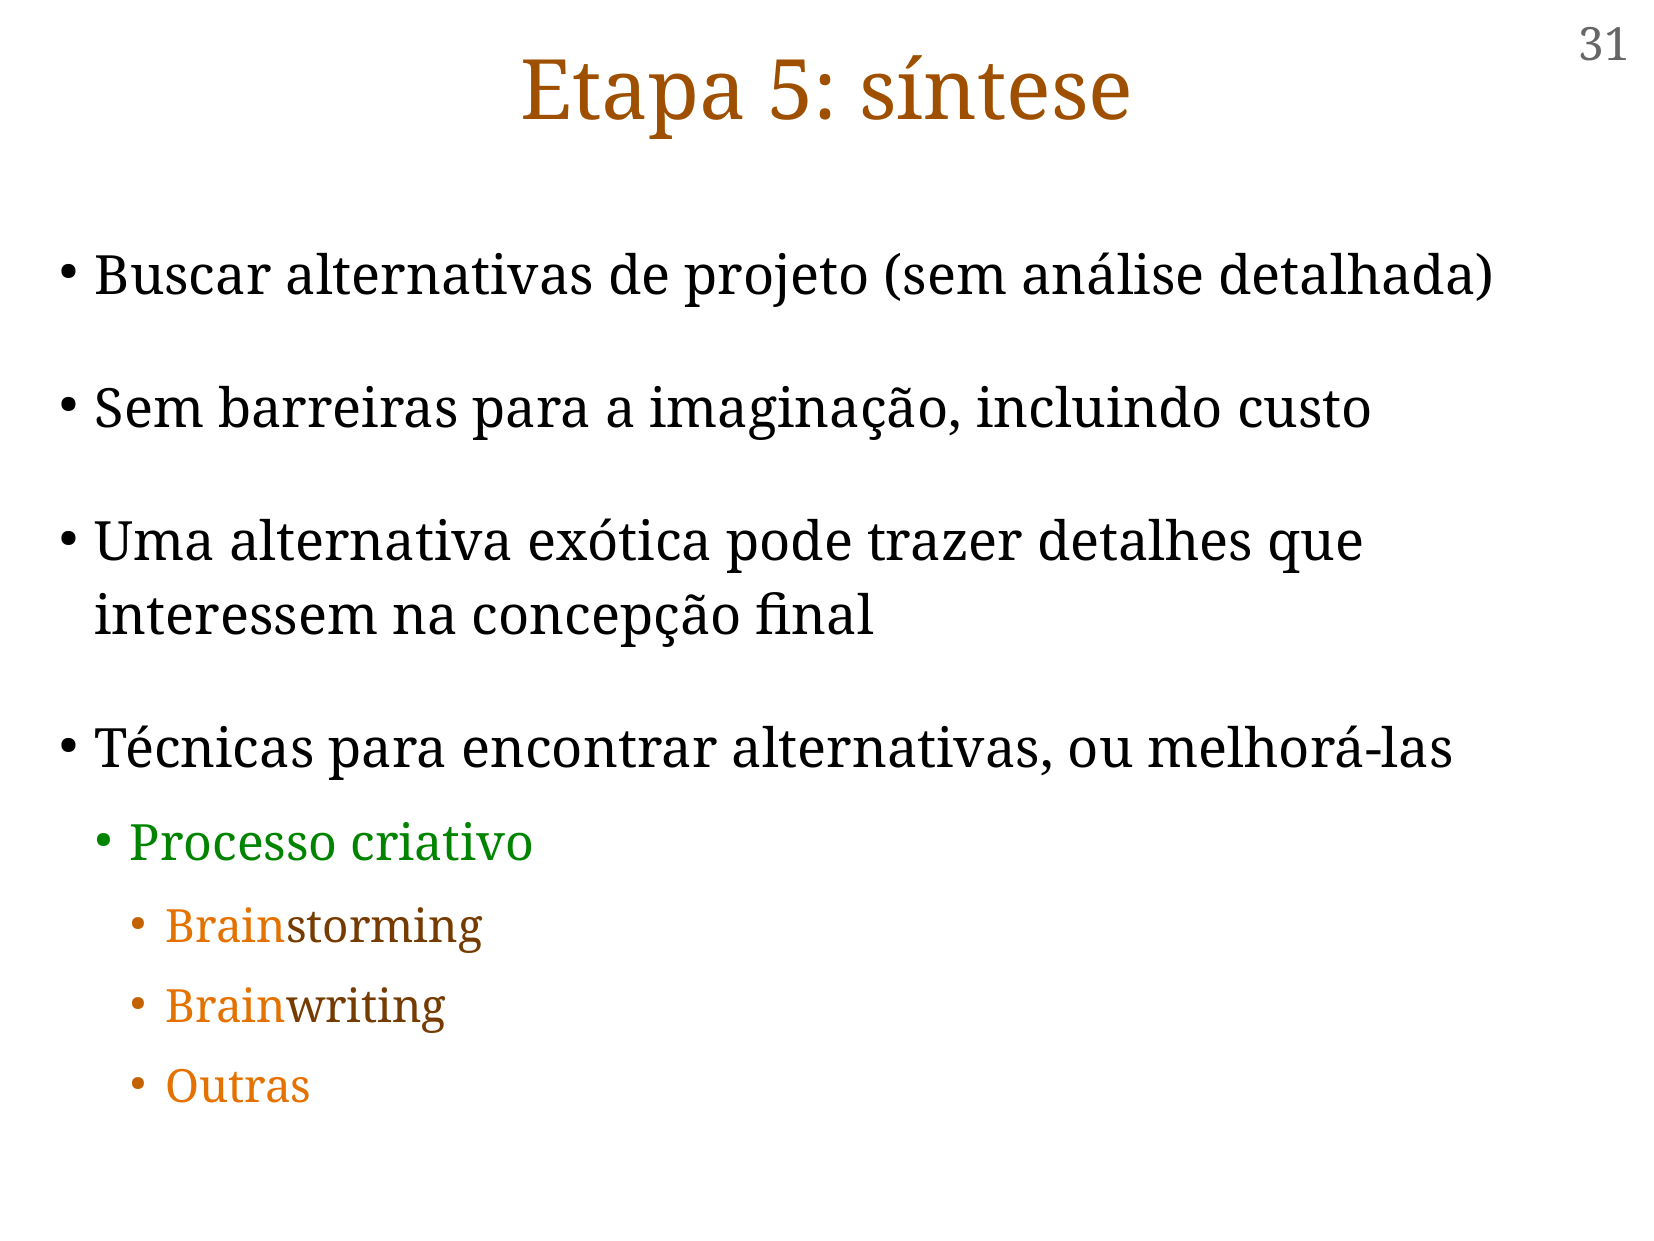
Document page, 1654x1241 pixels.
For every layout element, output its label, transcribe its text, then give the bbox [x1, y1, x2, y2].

text_box [59, 29, 1595, 148]
list Buscar alternativas de projeto (sem análise detalhada) Sem barreiras para a imaginação, incluindo custo Uma alternativa exótica pode trazer detalhes que interessem na concepção final Técnicas para encontrar alternativas, ou melhorá-las Processo criativo Brainstorming Brainwriting Outras [59, 236, 1595, 1211]
